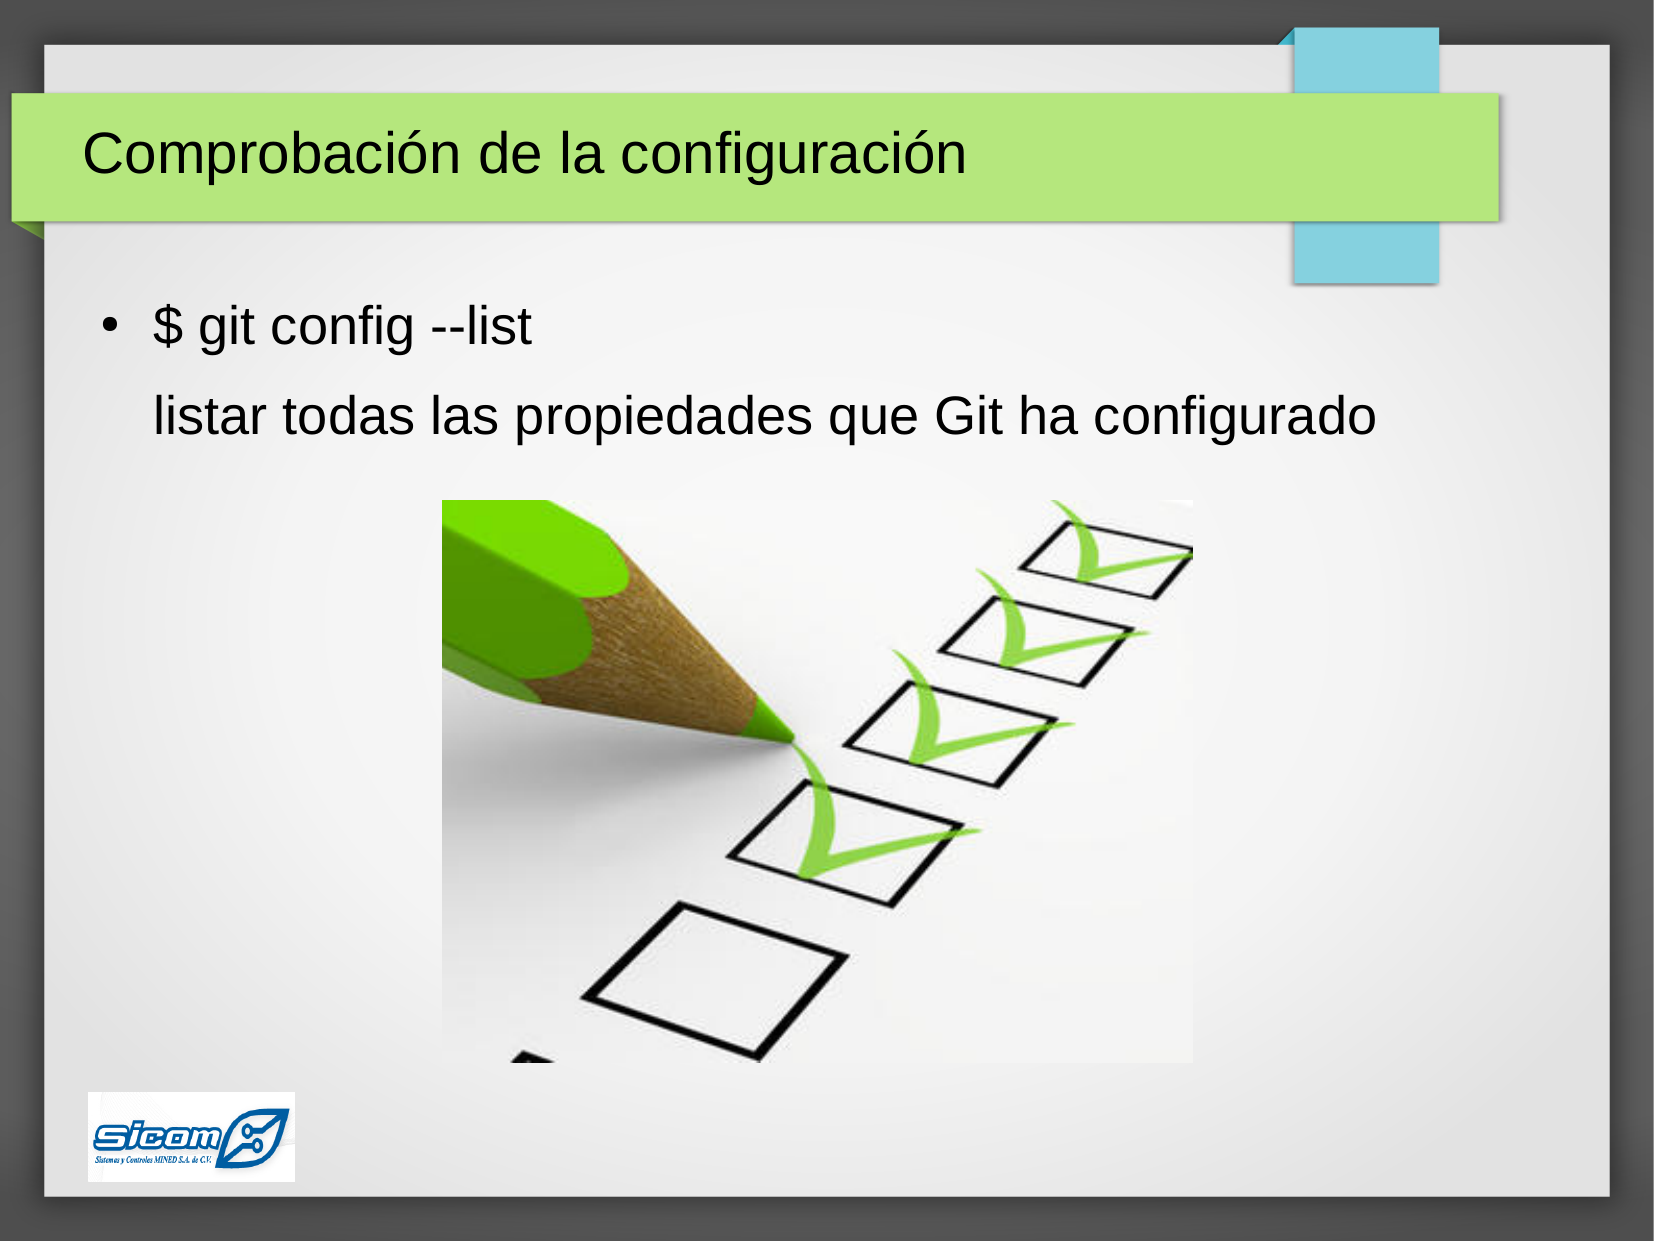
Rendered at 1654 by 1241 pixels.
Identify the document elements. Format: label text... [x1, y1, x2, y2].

picture [0, 0, 1654, 1241]
list $ git config --list listar todas las propiedades que Git ha configurado [82, 295, 1571, 1015]
title Comprobación de la configuración [82, 94, 1264, 213]
